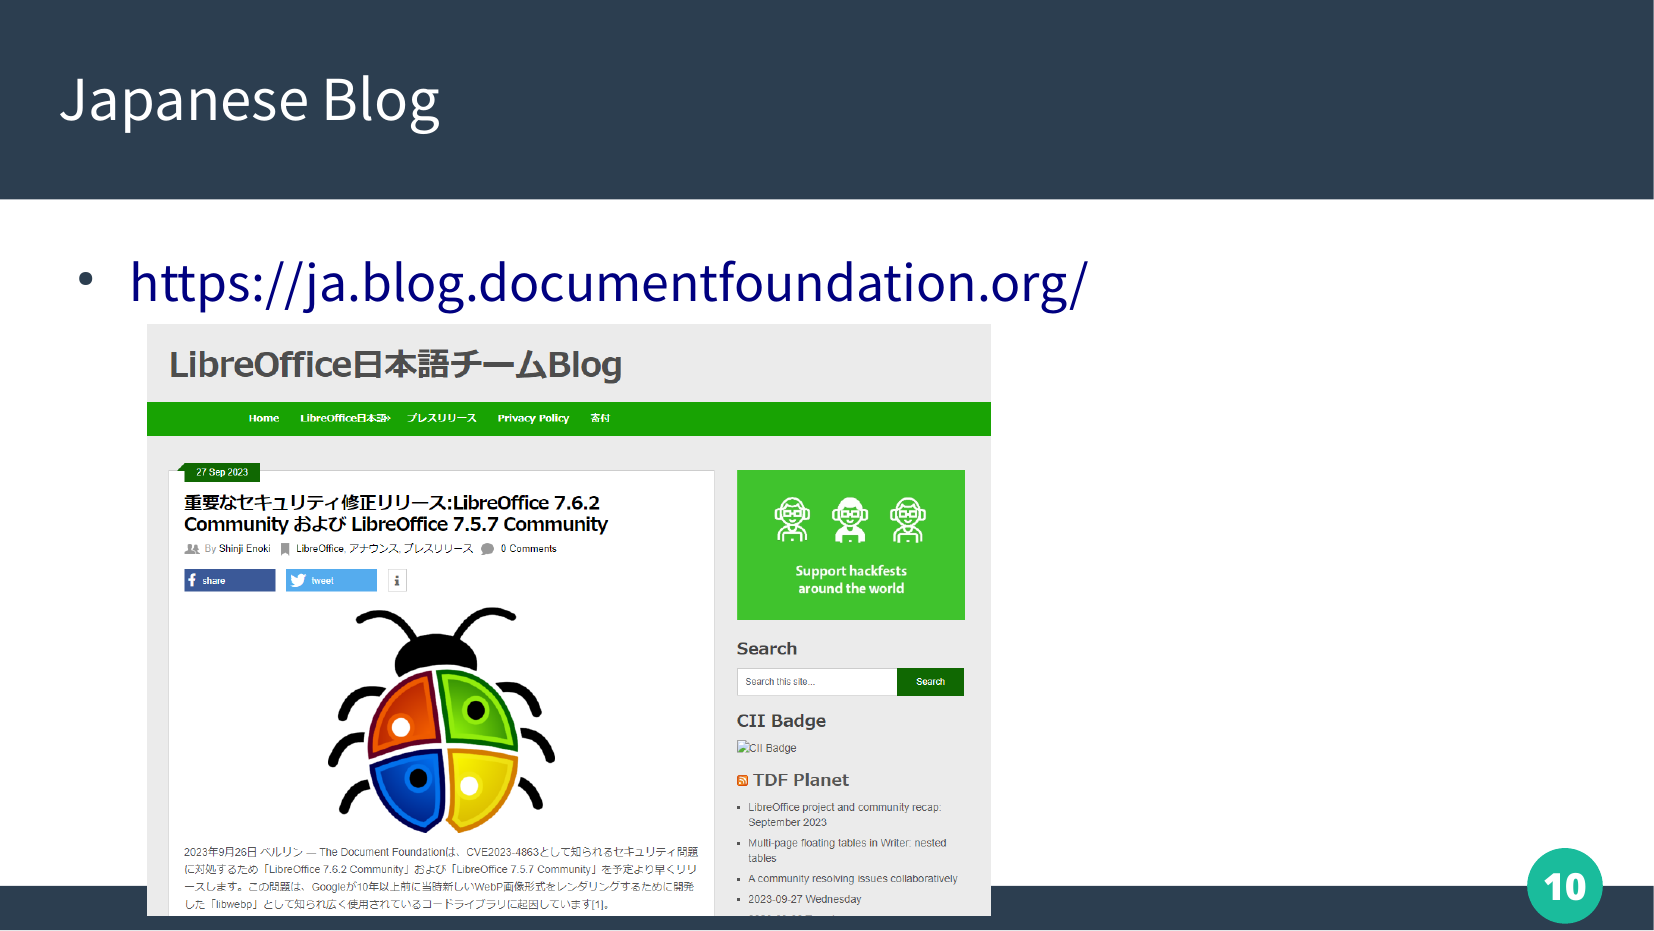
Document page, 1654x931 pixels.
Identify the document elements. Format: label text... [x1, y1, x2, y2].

title Japanese Blog [59, 37, 1595, 155]
list https://ja.blog.documentfoundation.org/ [59, 243, 1595, 864]
picture [147, 324, 991, 916]
